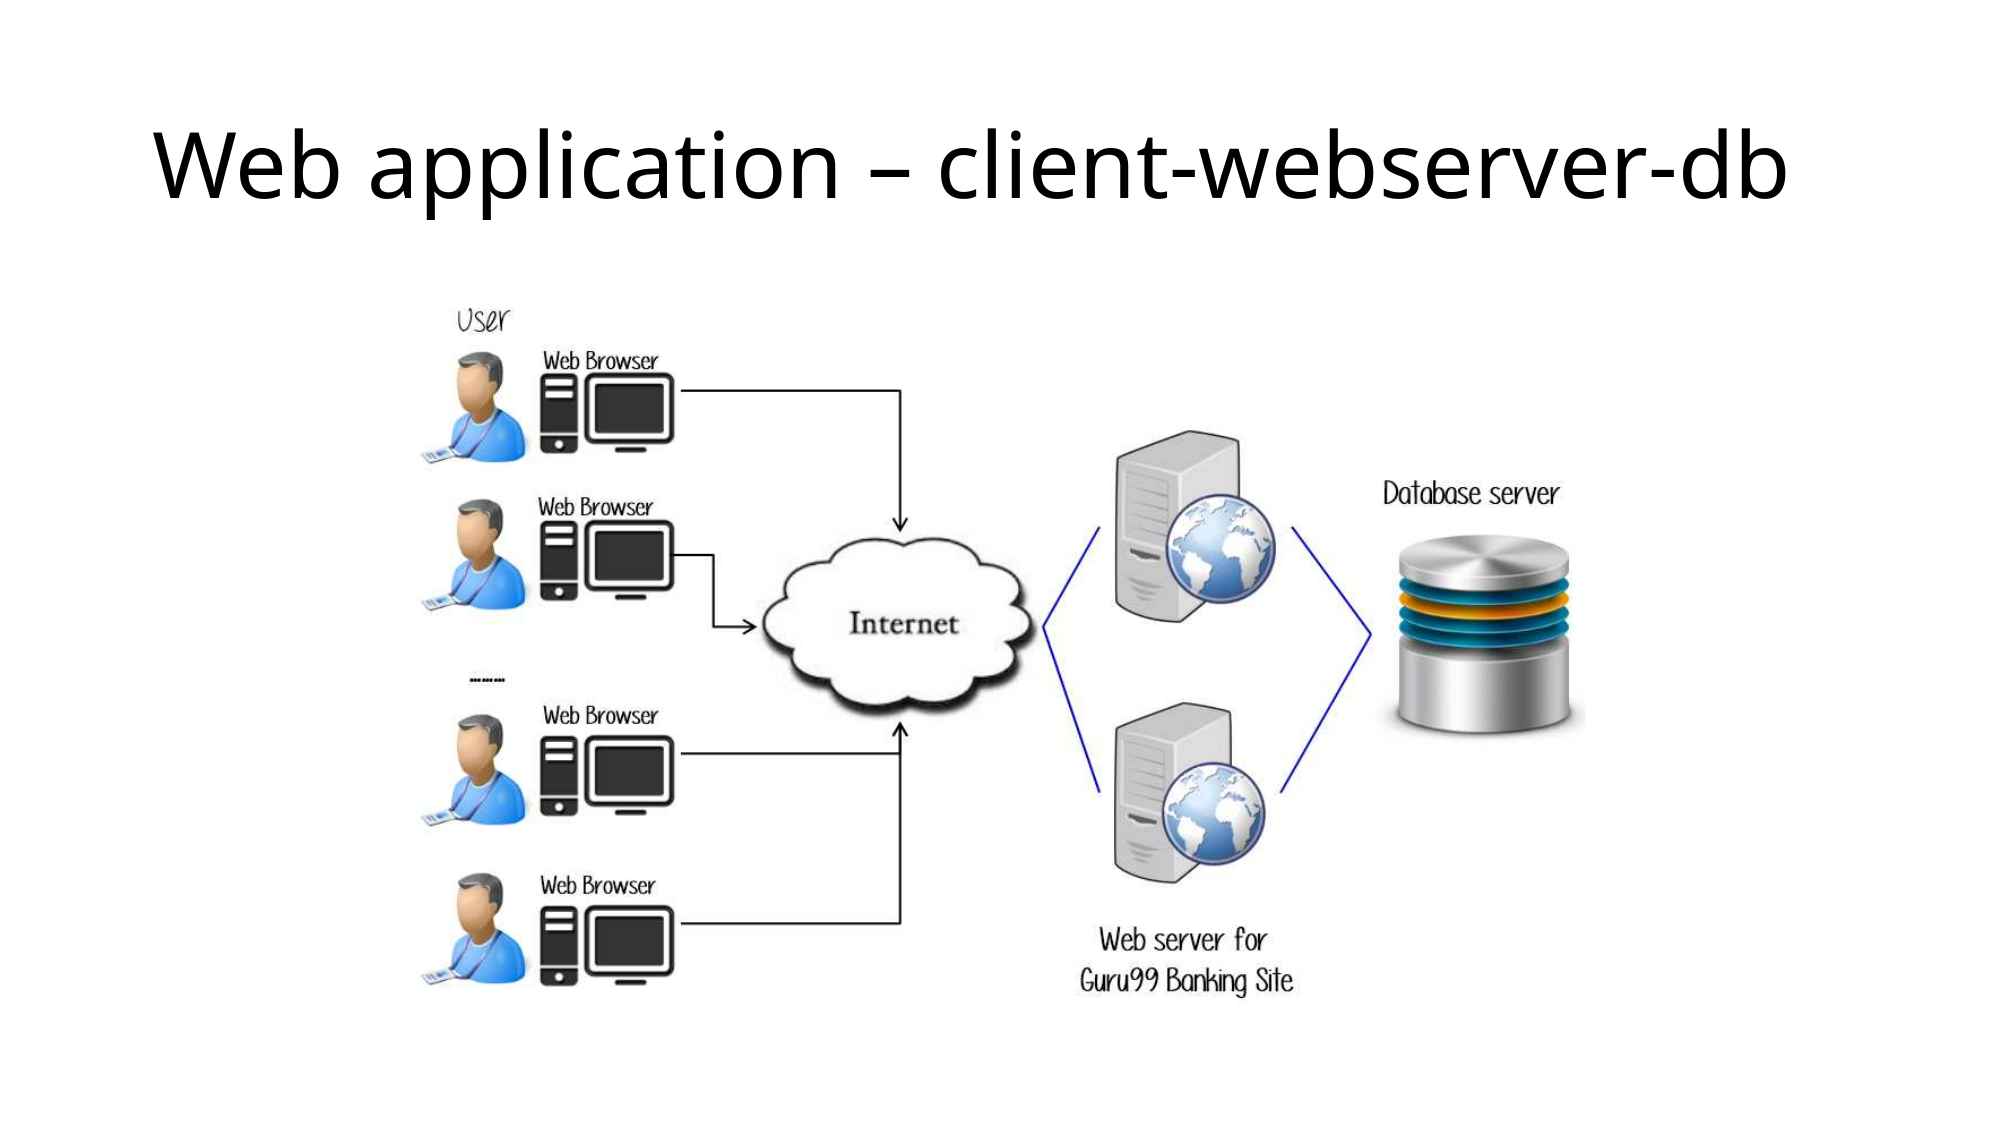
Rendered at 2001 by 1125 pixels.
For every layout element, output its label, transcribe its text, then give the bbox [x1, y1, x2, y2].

picture [414, 299, 1586, 1014]
title Web application – client-webserver-db [137, 59, 1863, 278]
